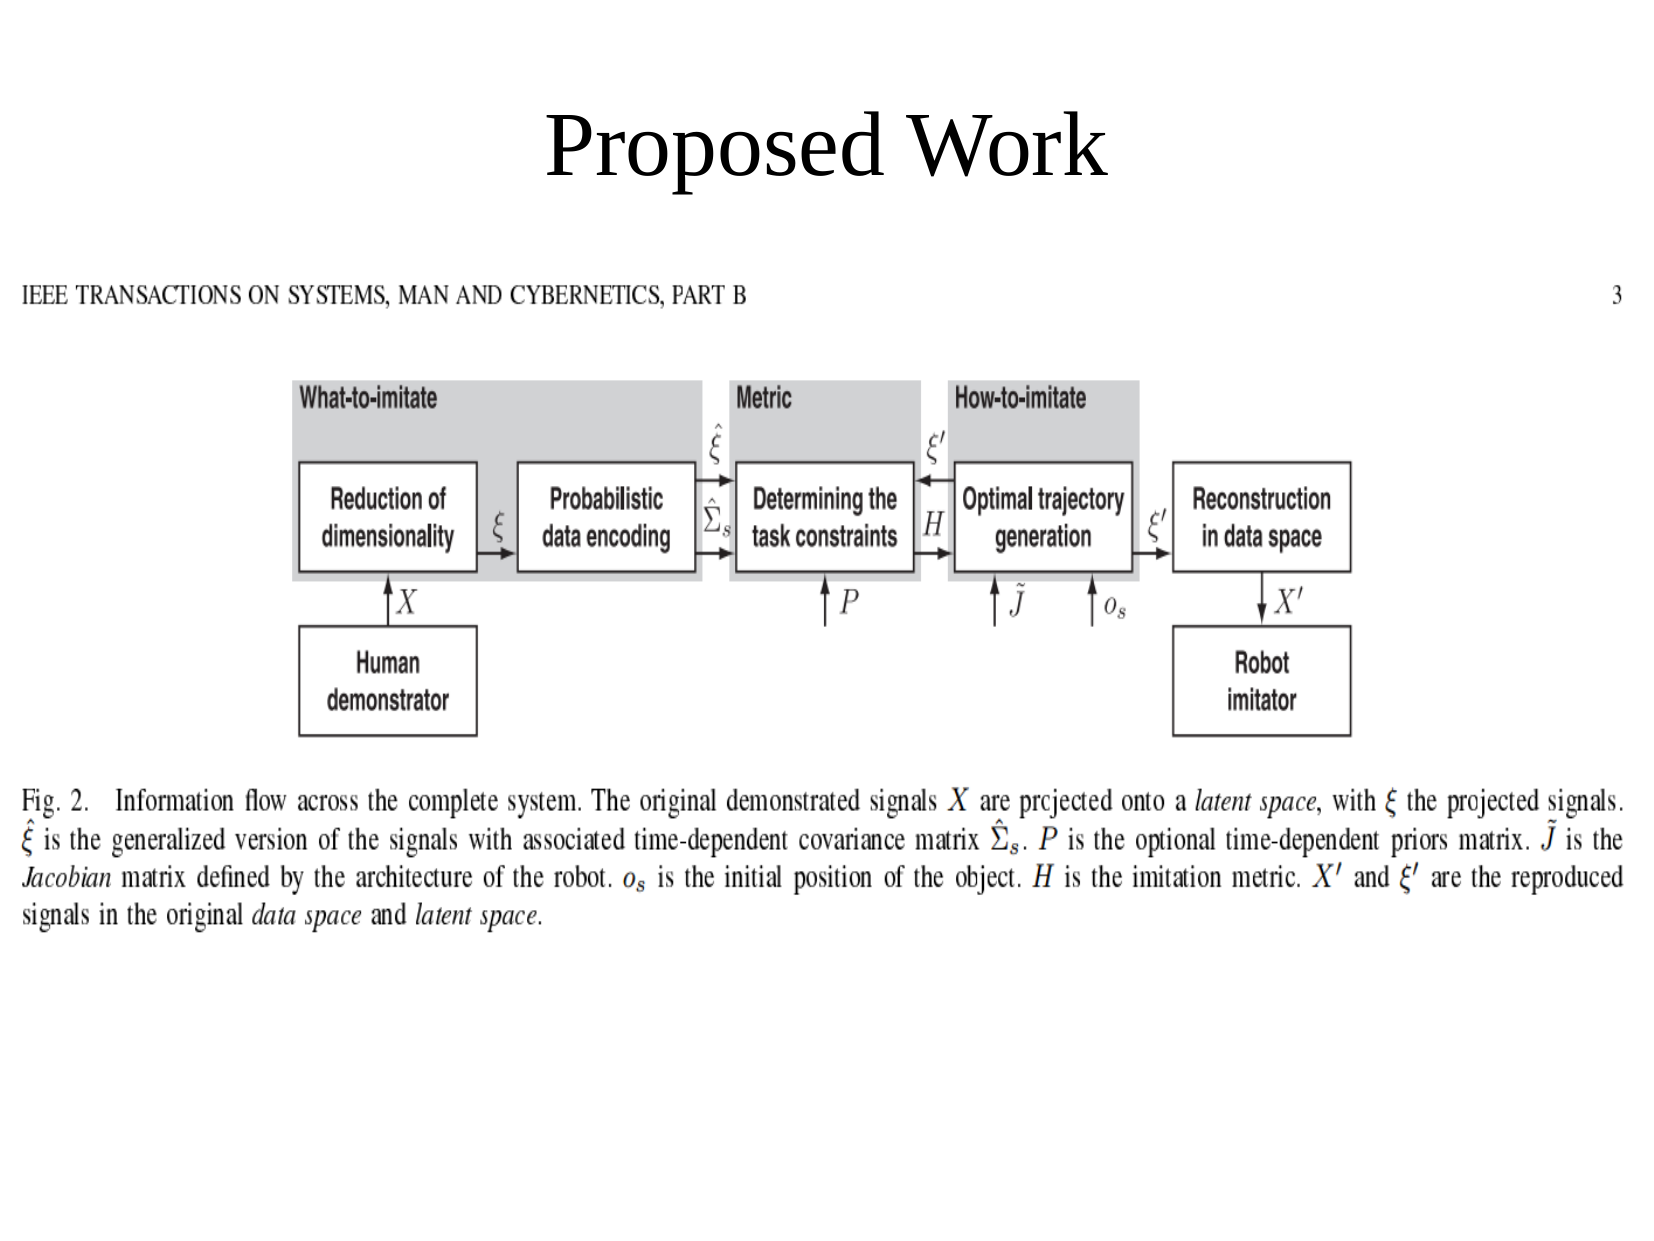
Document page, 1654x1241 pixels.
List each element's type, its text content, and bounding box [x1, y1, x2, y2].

title Proposed Work [82, 40, 1571, 249]
picture [0, 259, 1654, 987]
